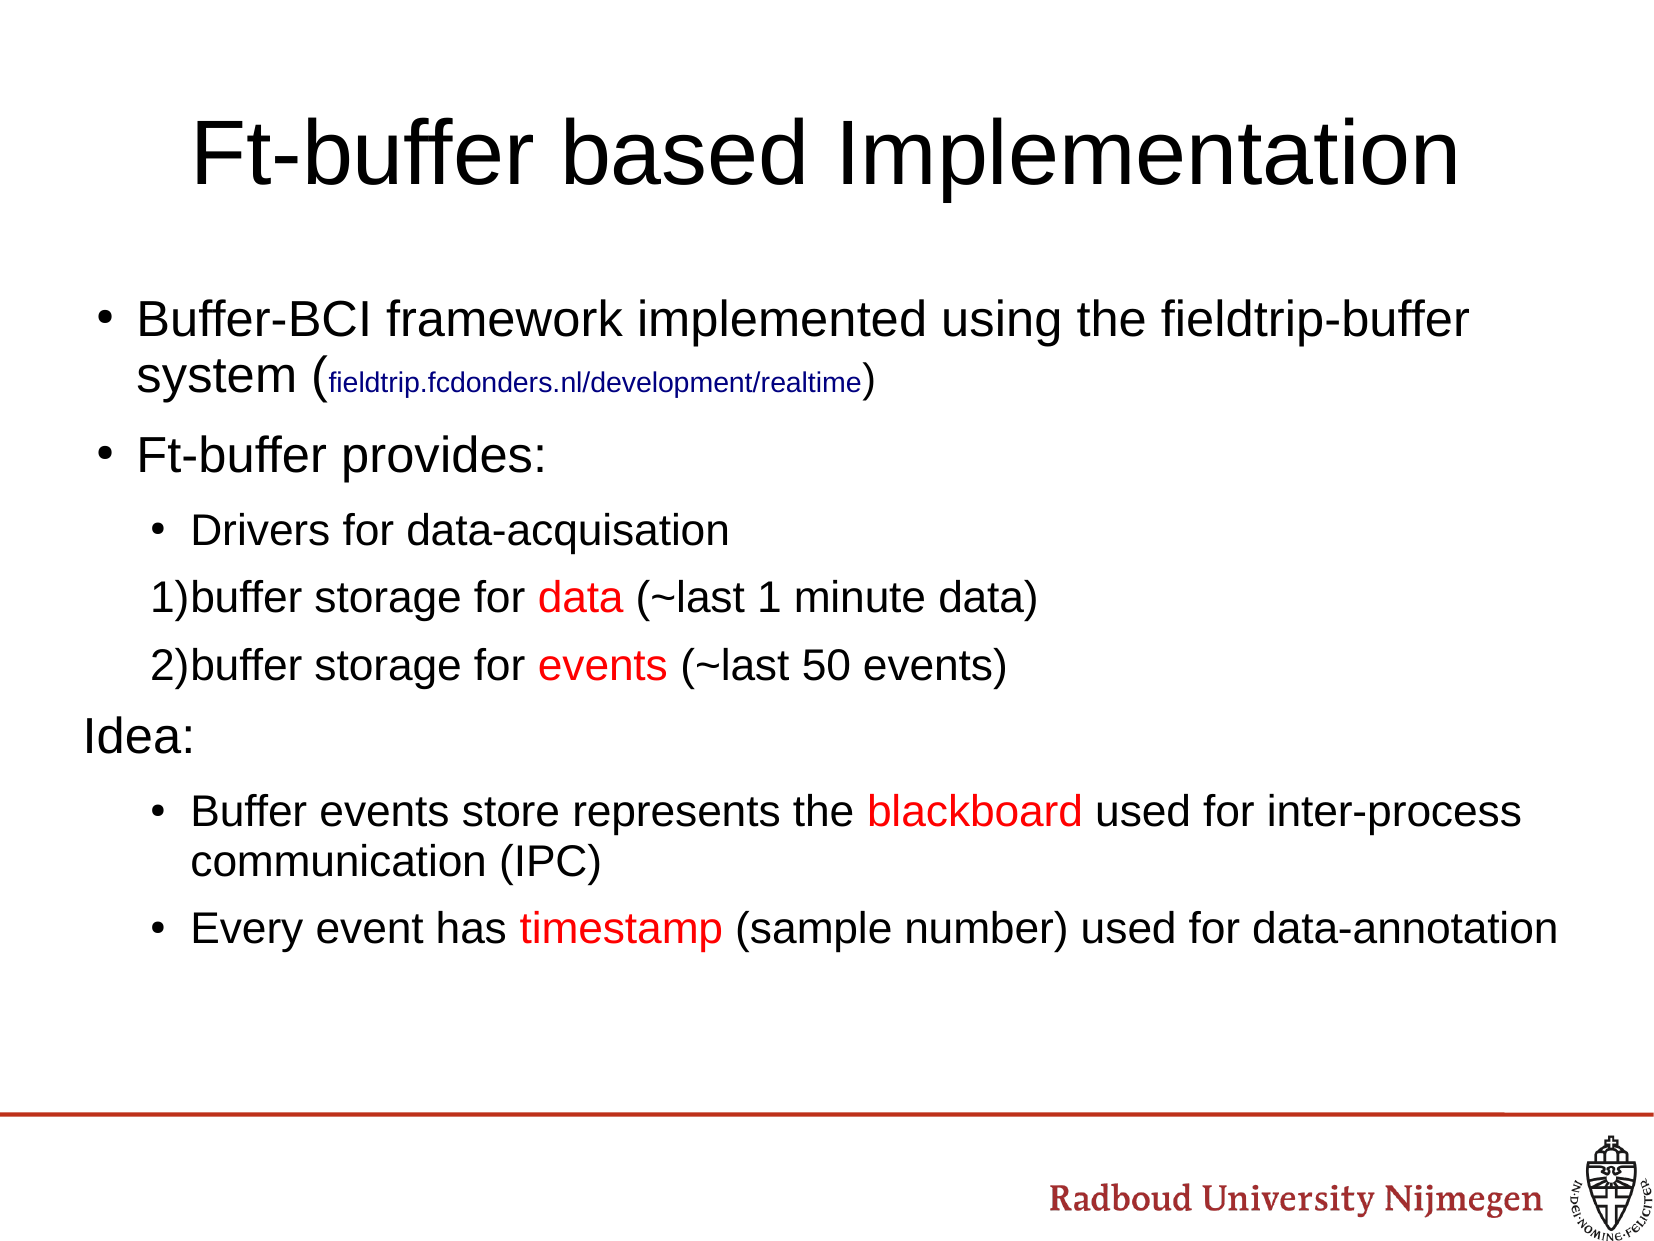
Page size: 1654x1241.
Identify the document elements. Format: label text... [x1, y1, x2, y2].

title Ft-buffer based Implementation [82, 49, 1571, 257]
list Buffer-BCI framework implemented using the fieldtrip-buffer system (fieldtrip.fcdonders.nl/development/realtime) Ft-buffer provides: Drivers for data-acquisation buffer storage for data (~last 1 minute data) buffer storage for events (~last 50 events) Idea: Buffer events store represents the blackboard used for inter-process communication (IPC) Every event has timestamp (sample number) used for data-annotation [82, 290, 1571, 1010]
picture [1050, 1134, 1654, 1241]
